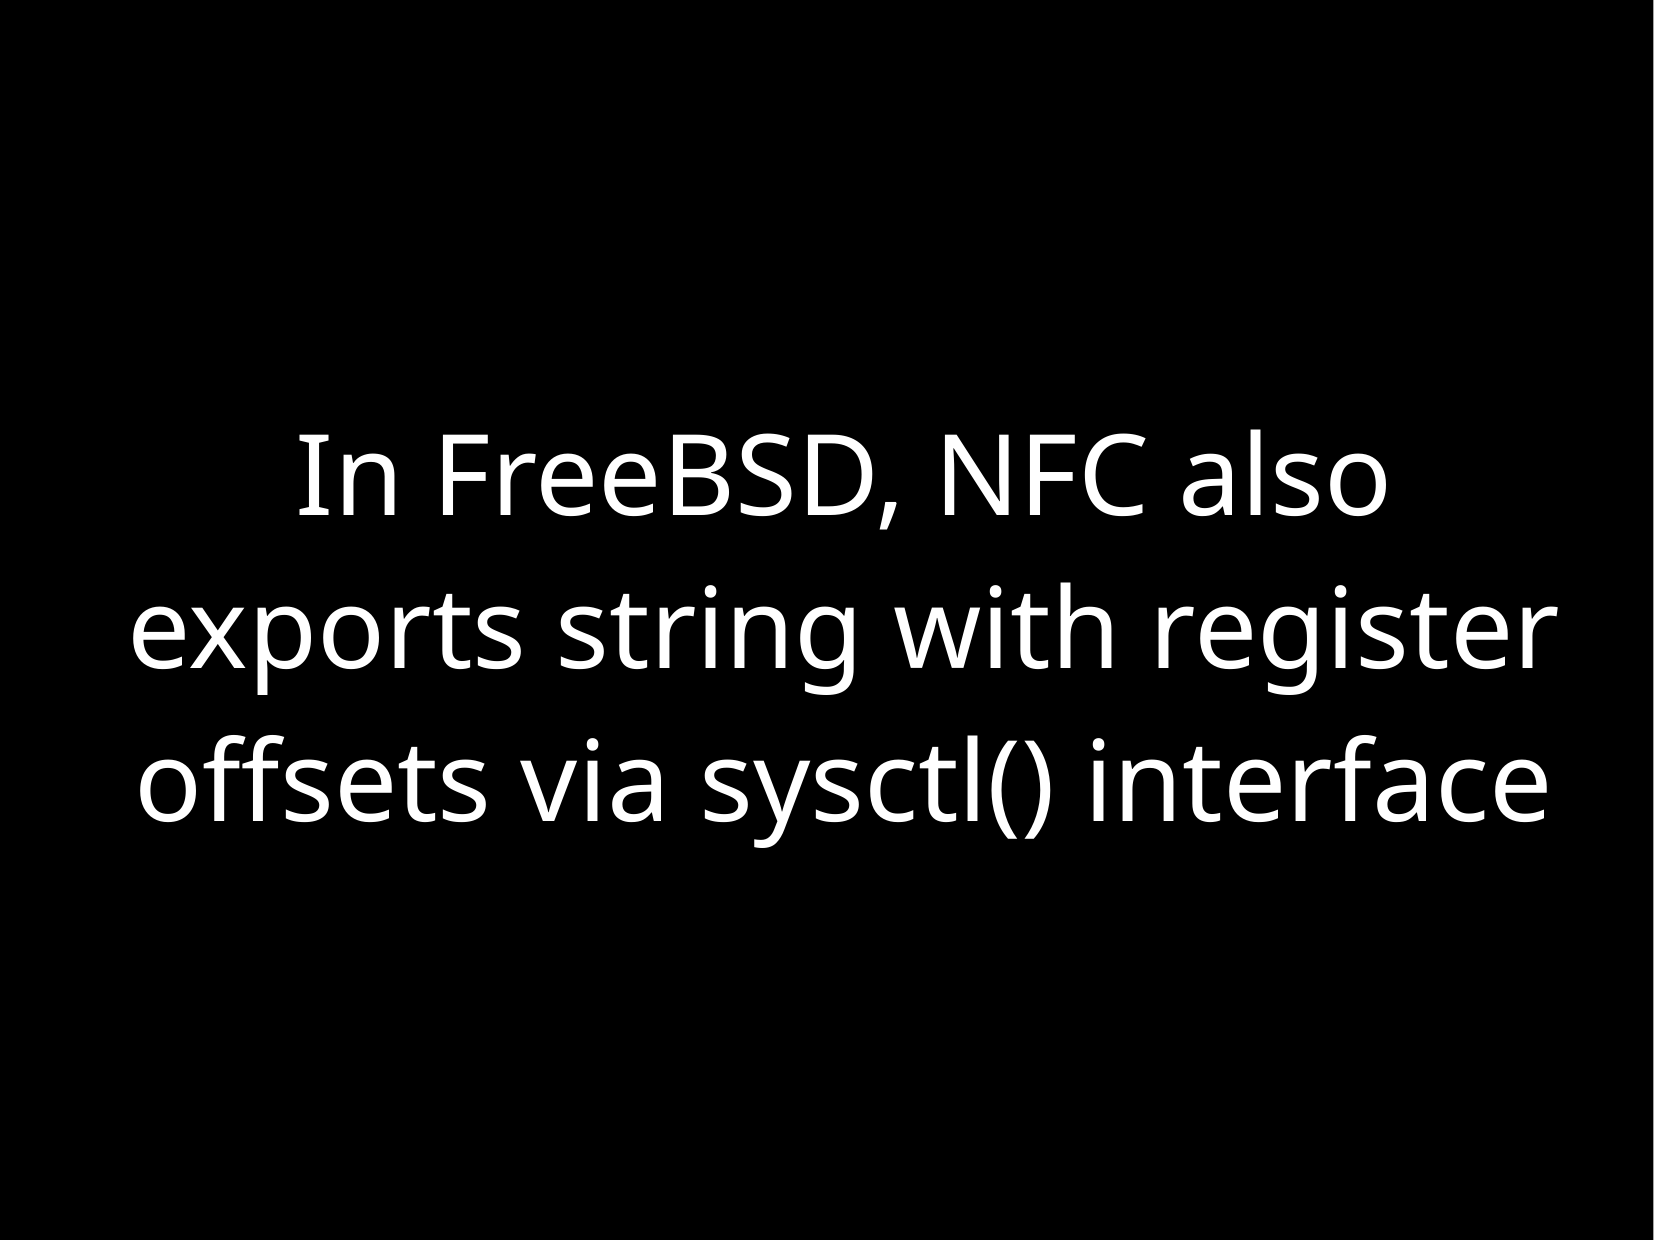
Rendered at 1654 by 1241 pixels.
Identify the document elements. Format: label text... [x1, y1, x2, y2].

title In FreeBSD, NFC also exports string with register offsets via sysctl() interface [88, 39, 1601, 1211]
